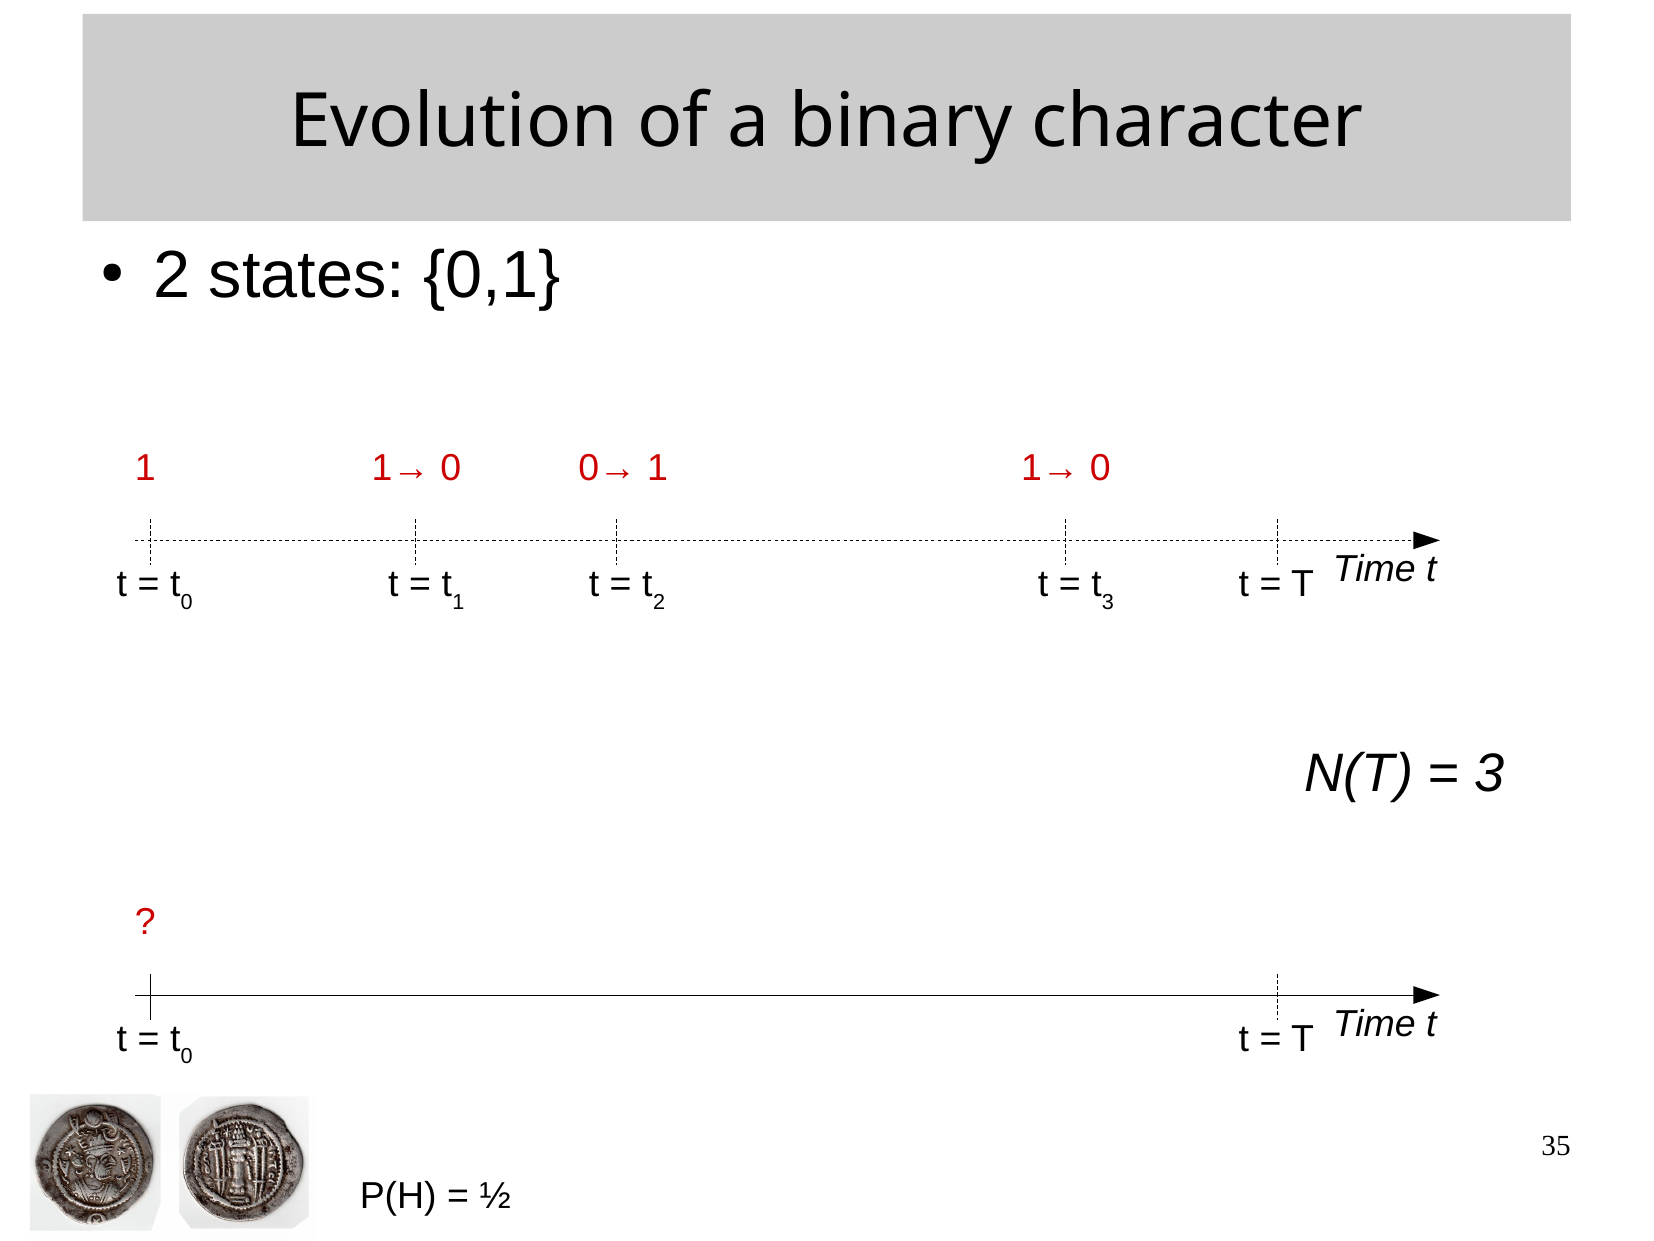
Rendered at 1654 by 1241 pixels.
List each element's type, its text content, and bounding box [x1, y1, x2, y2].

text_box t = t3 [1023, 555, 1132, 622]
text_box t = T [1223, 1010, 1333, 1067]
text_box 1→ 0 [356, 438, 477, 496]
text_box t = t0 [101, 555, 211, 622]
text_box t = t0 [101, 1010, 211, 1076]
text_box 1→ 0 [1006, 438, 1127, 496]
text_box P(H) = ½ [345, 1166, 571, 1227]
picture [29, 1094, 316, 1241]
text_box Time t [1318, 995, 1514, 1052]
text_box t = t2 [574, 555, 683, 622]
list 2 states: {0,1} [82, 237, 1571, 421]
text_box ? [120, 893, 196, 951]
text_box t = t1 [373, 555, 482, 622]
title Evolution of a binary character [82, 13, 1571, 222]
text_box 0→ 1 [563, 438, 684, 496]
text_box Time t [1318, 540, 1514, 598]
text_box N(T) = 3 [1290, 735, 1576, 824]
text_box t = T [1223, 555, 1333, 613]
text_box 1 [120, 438, 196, 496]
